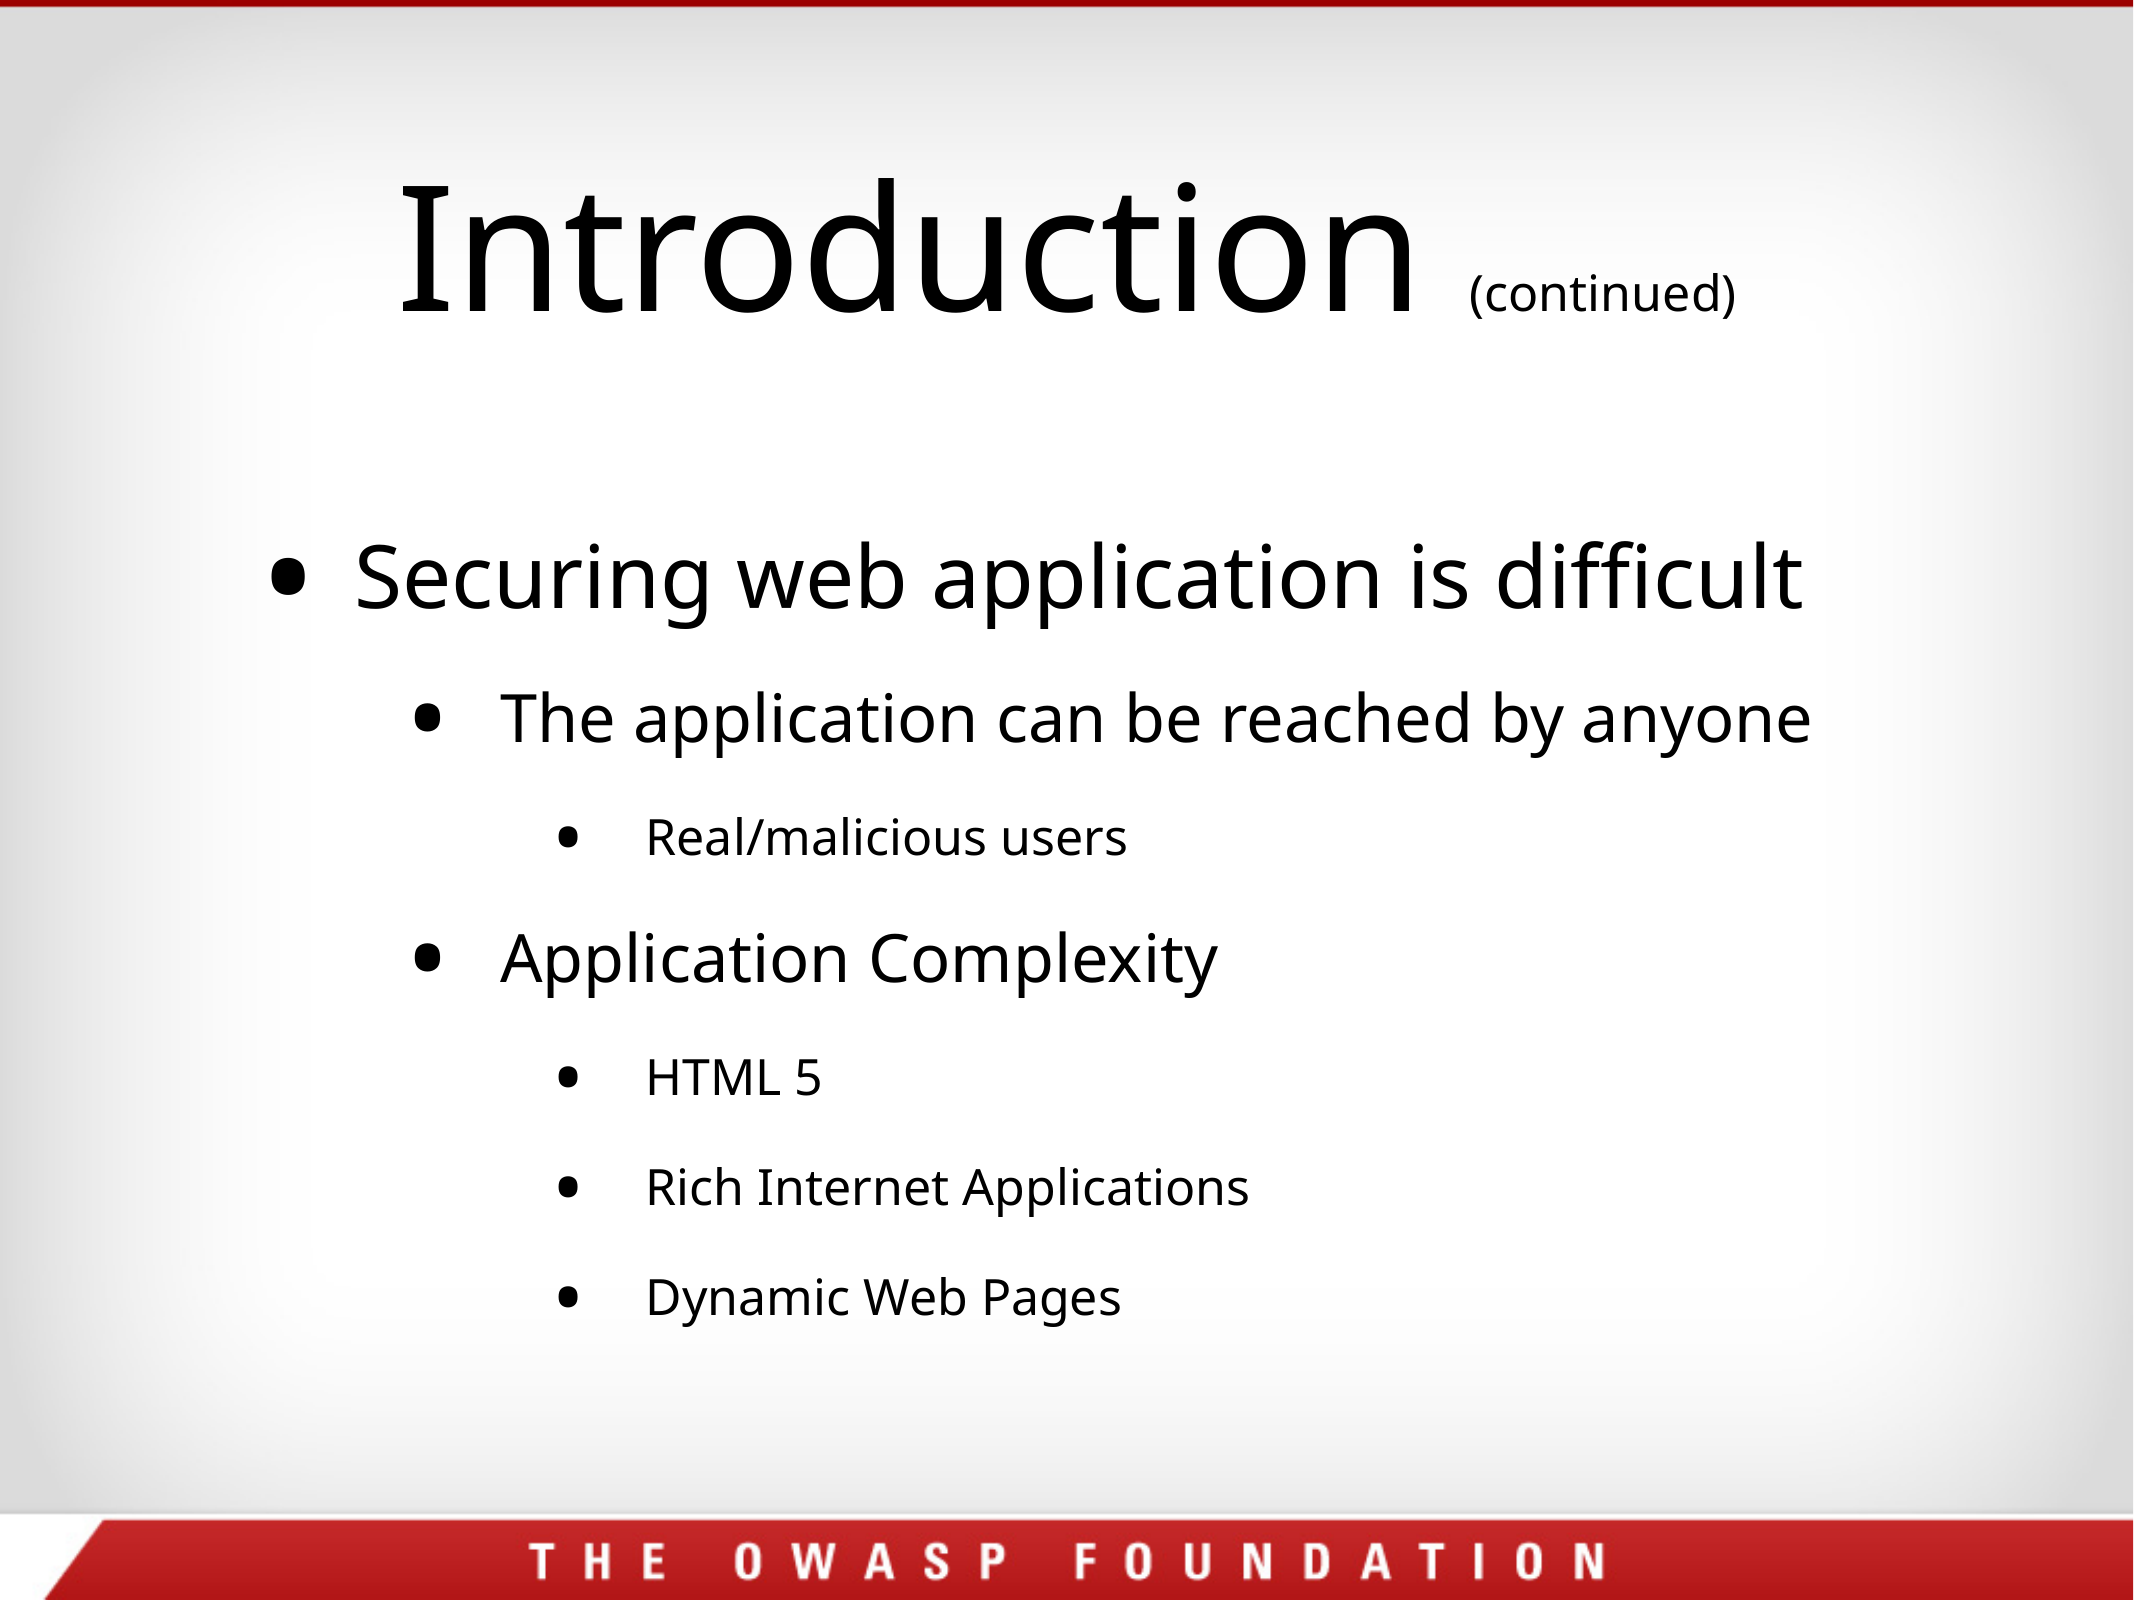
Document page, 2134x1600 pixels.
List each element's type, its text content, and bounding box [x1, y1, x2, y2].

picture [0, 0, 2134, 1600]
title Introduction (continued) [208, 22, 1925, 454]
list Securing web application is difficult The application can be reached by anyone Real/malicious users Application Complexity HTML 5 Rich Internet Applications Dynamic Web Pages [208, 454, 1925, 1392]
